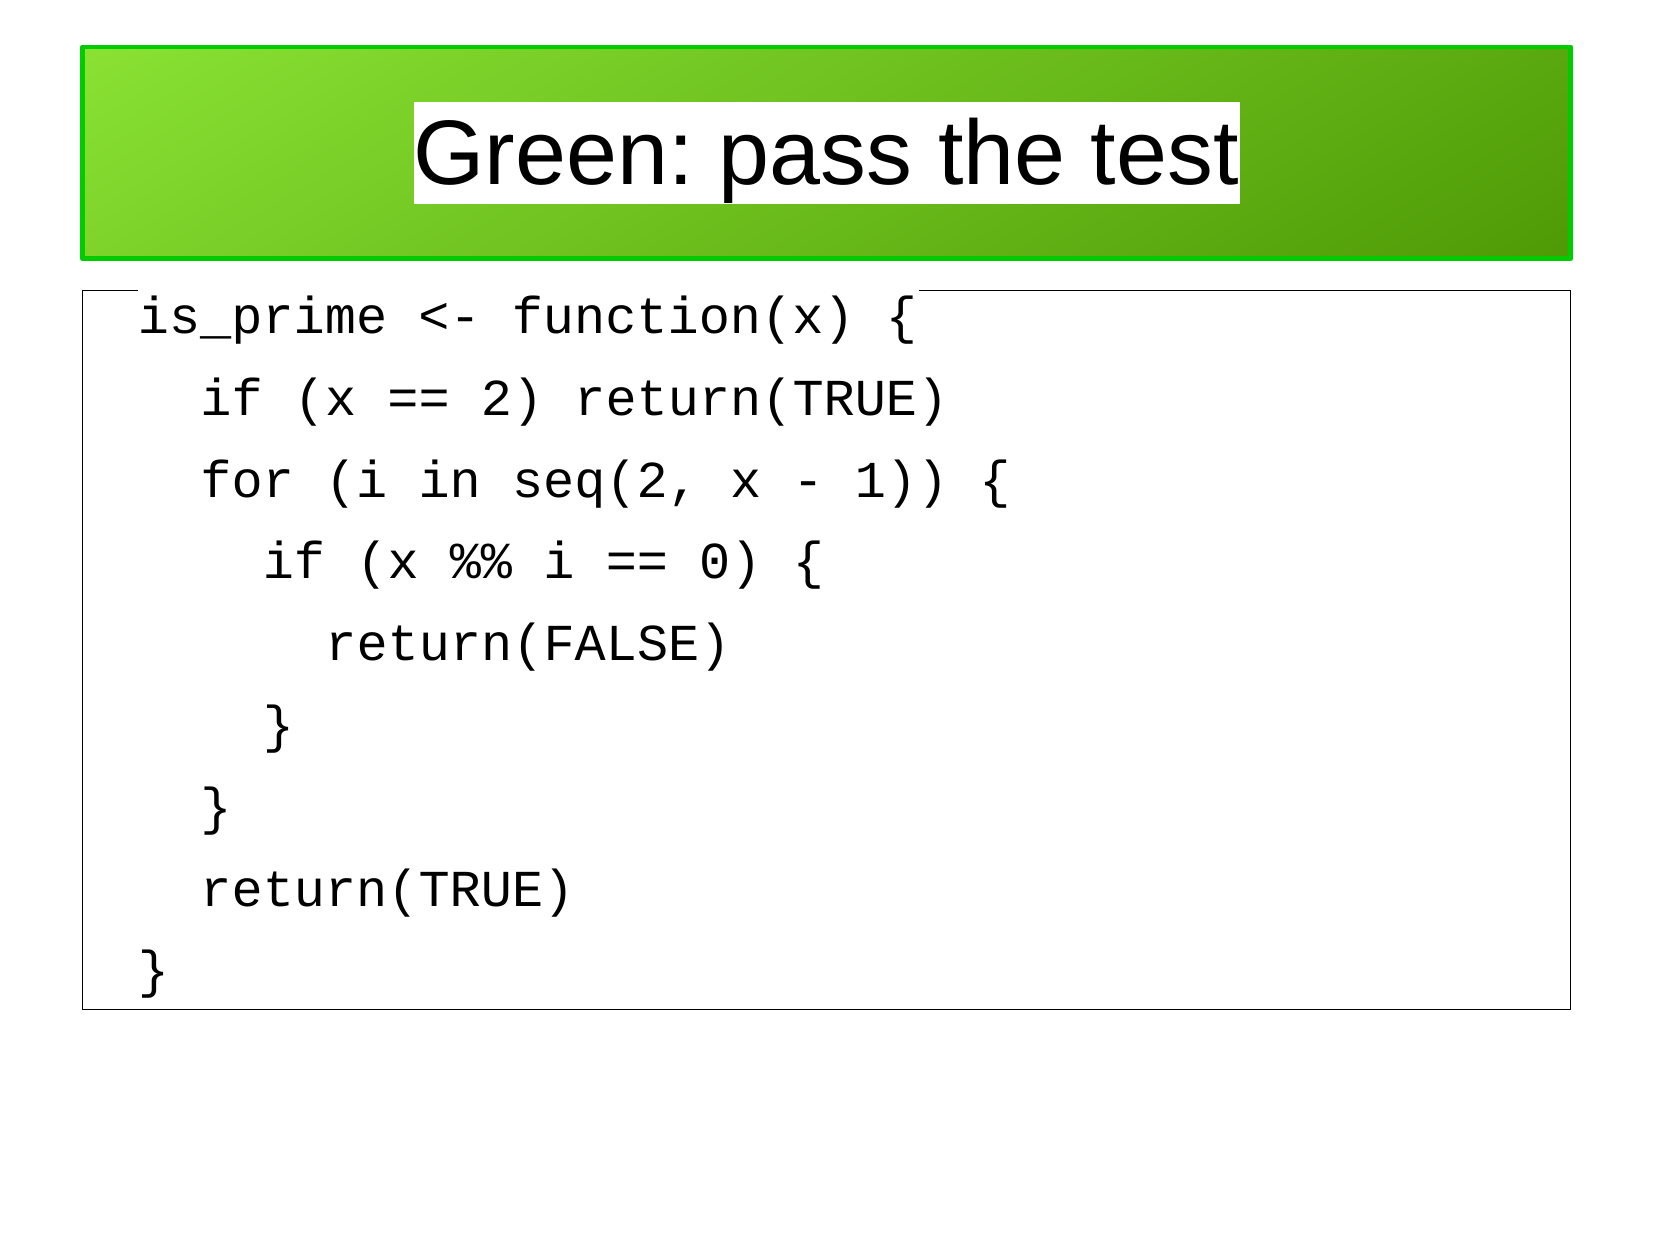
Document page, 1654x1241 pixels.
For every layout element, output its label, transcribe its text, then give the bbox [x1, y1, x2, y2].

title Green: pass the test [82, 47, 1571, 259]
list is_prime <- function(x) { if (x == 2) return(TRUE) for (i in seq(2, x - 1)) { if (x %% i == 0) { return(FALSE) } } return(TRUE) } [82, 290, 1571, 1010]
